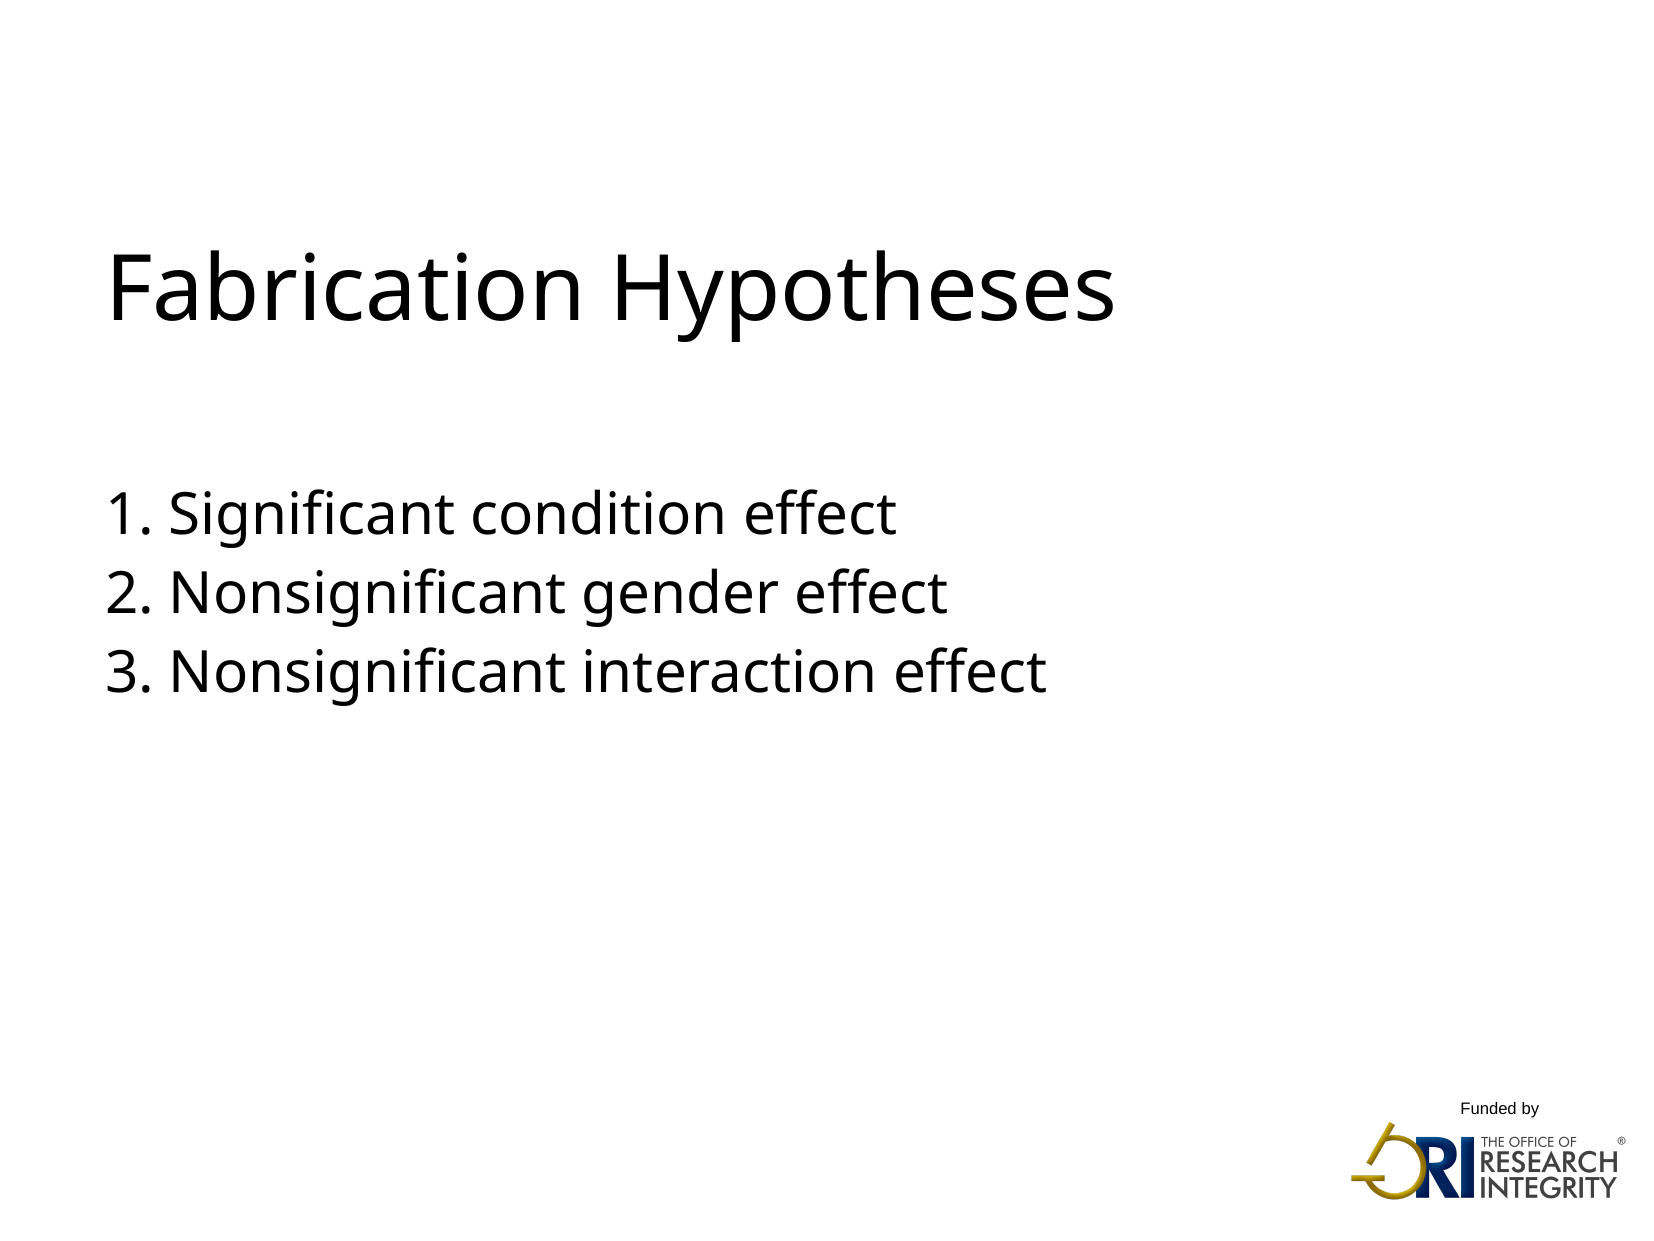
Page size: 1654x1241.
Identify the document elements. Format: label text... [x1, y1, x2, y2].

text_box Funded by [1380, 1091, 1621, 1126]
picture [1341, 1109, 1636, 1216]
title Fabrication Hypotheses 1. Significant condition effect 2. Nonsignificant gender effect 3. Nonsignificant interaction effect [105, 250, 1594, 682]
